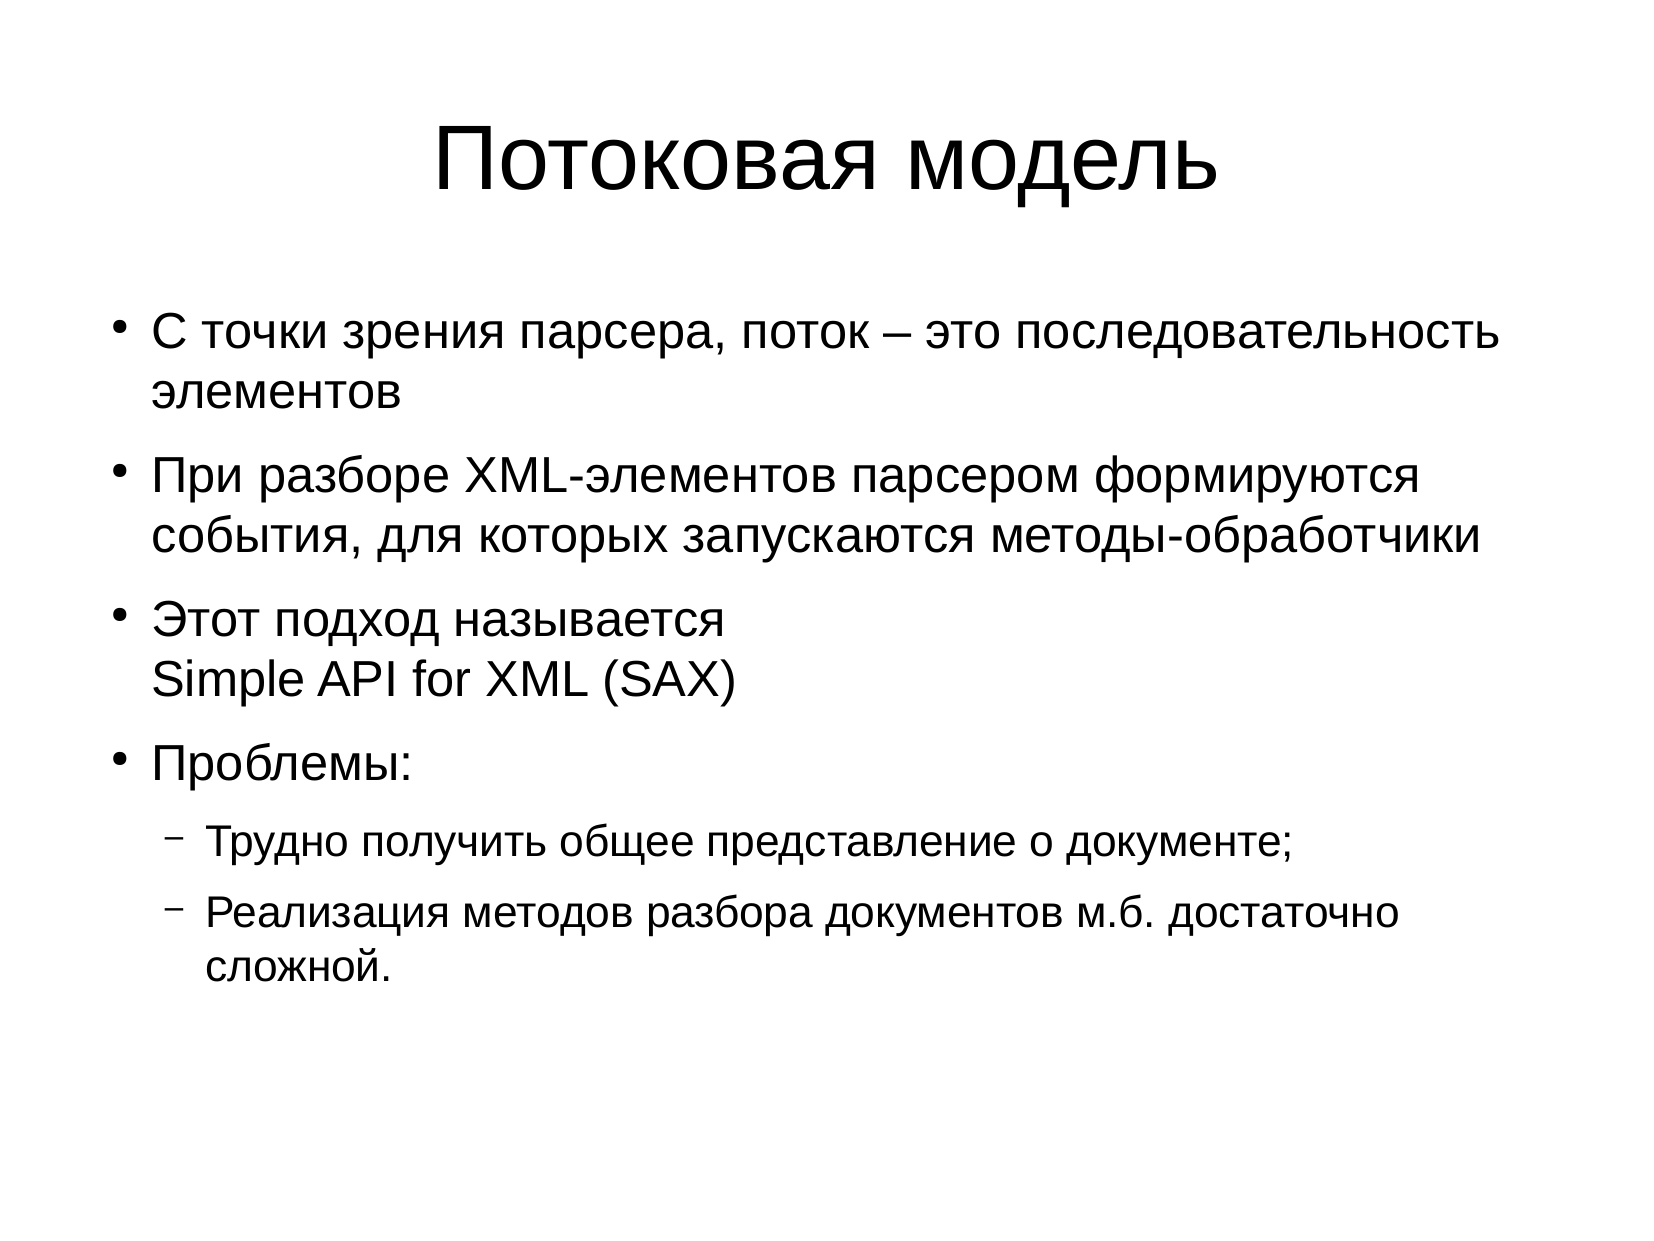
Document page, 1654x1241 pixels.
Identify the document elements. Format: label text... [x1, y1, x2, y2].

list С точки зрения парсера, поток – это последовательность элементов При разборе XML-элементов парсером формируются события, для которых запускаются методы-обработчики Этот подход называется Simple API for XML (SAX) Проблемы: Трудно получить общее представление о документе; Реализация методов разбора документов м.б. достаточно сложной. [82, 290, 1571, 1010]
title Потоковая модель [82, 49, 1571, 257]
